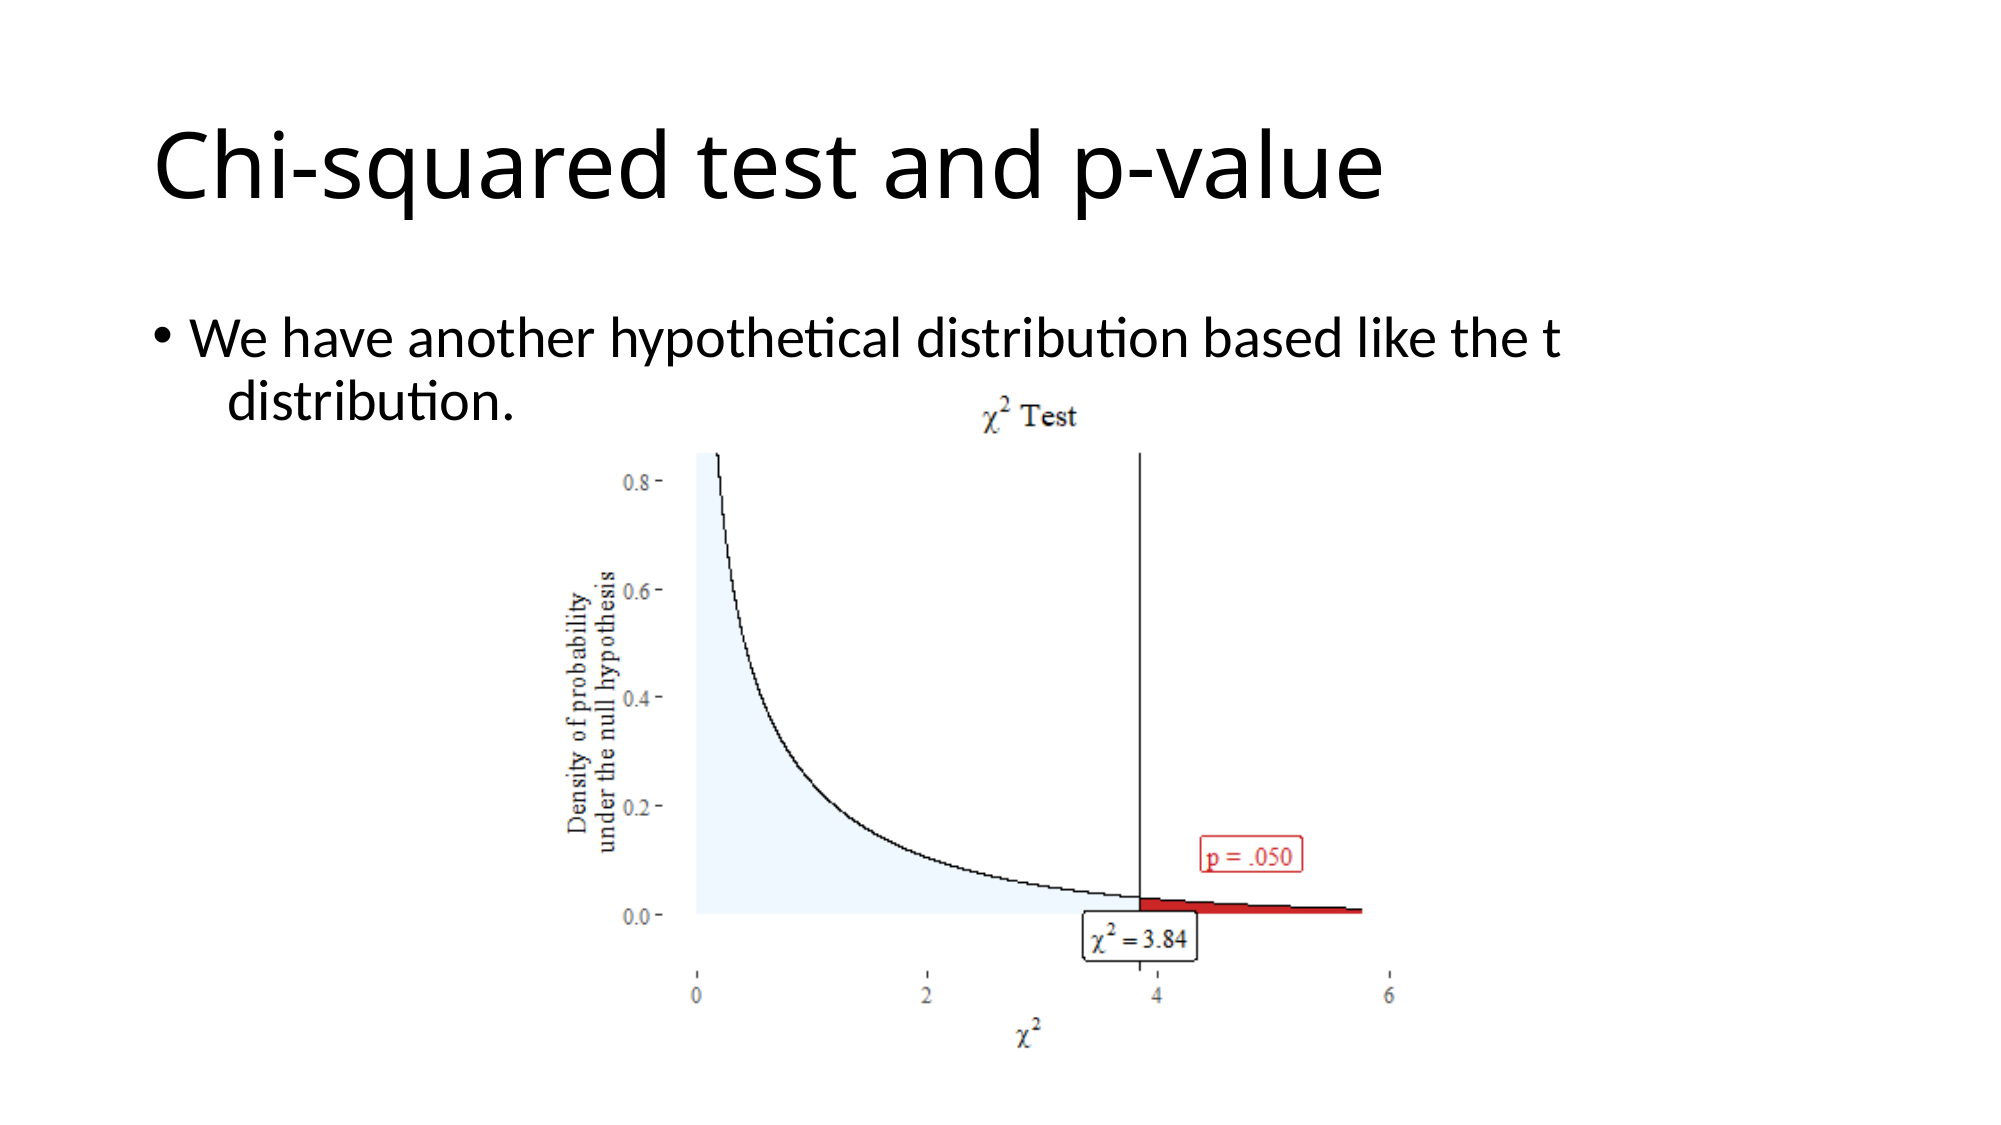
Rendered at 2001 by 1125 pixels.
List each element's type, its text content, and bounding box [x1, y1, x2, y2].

list We have another hypothetical distribution based like the t distribution. [137, 299, 1863, 576]
picture [552, 380, 1409, 1066]
title Chi-squared test and p-value [137, 59, 1863, 278]
